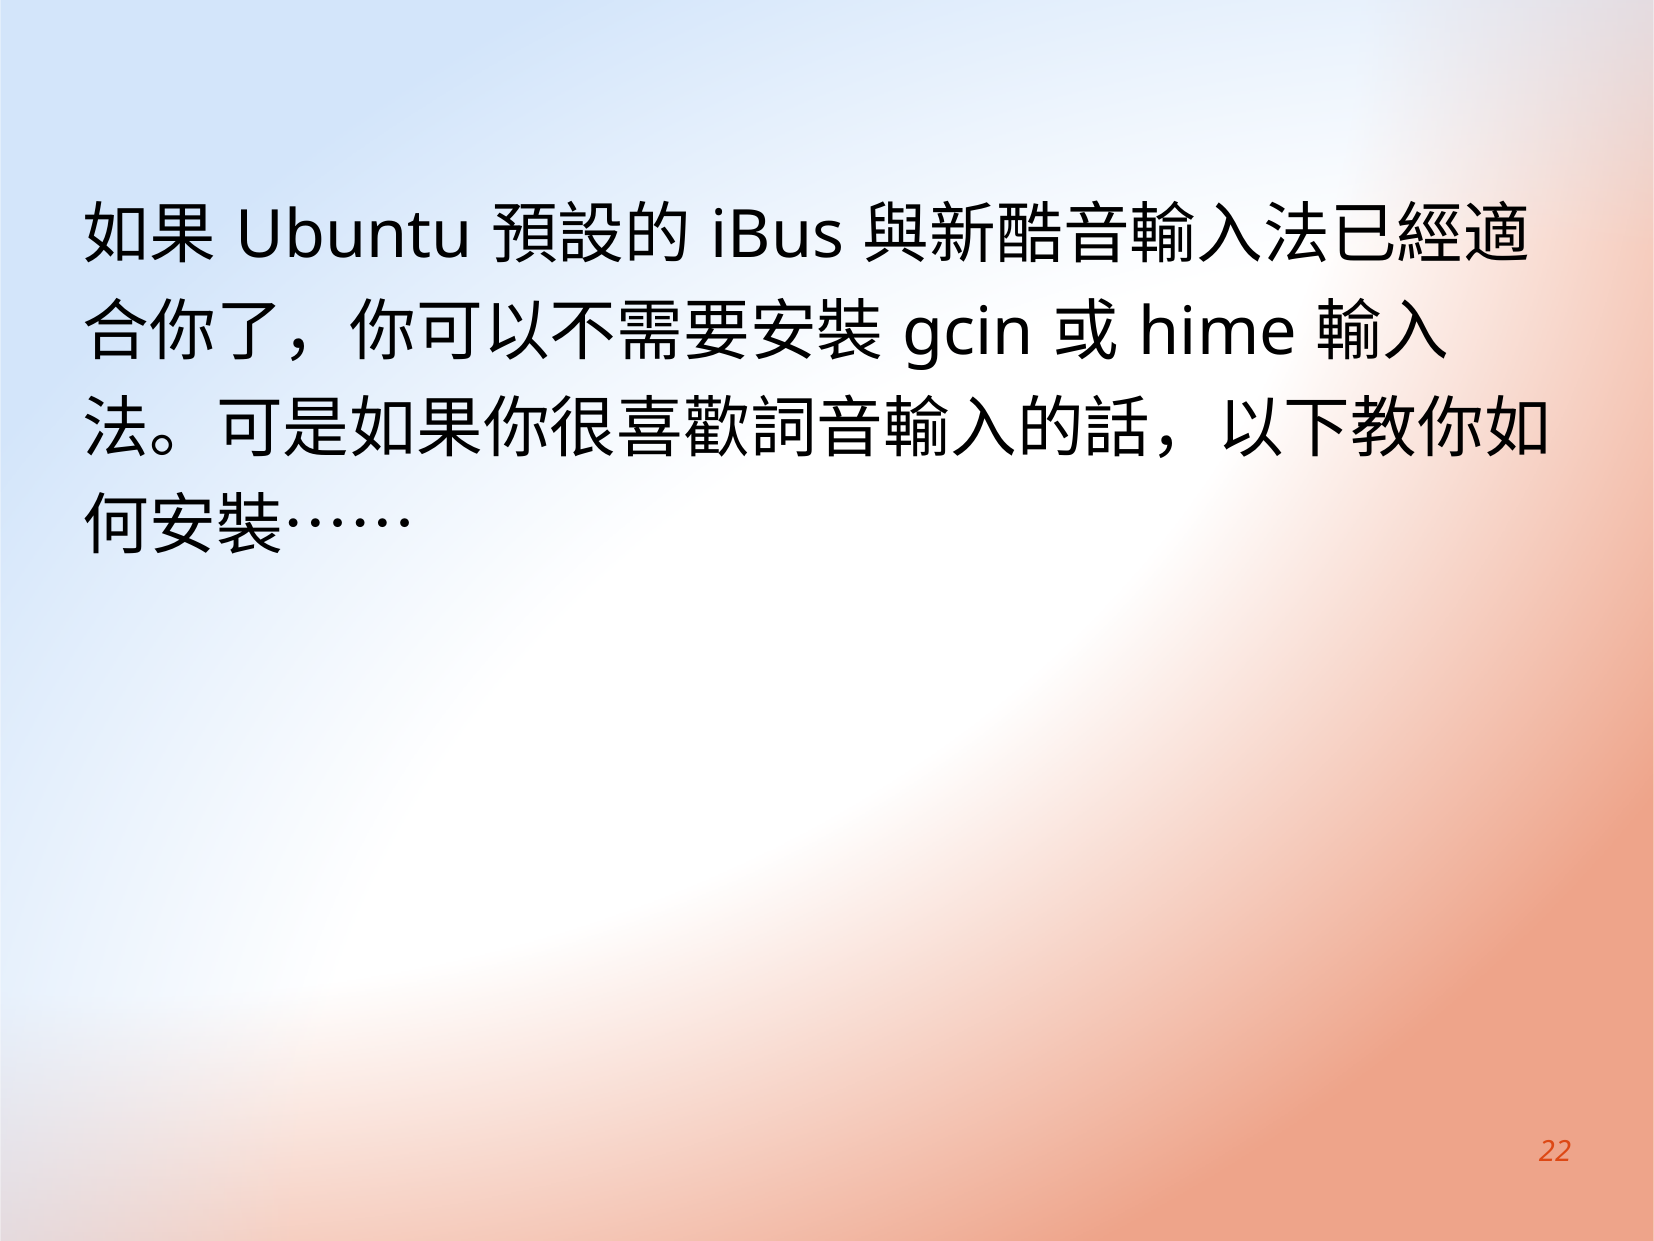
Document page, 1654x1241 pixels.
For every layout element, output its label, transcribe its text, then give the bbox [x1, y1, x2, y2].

list 如果Ubuntu預設的iBus與新酷音輸入法已經適合你了，你可以不需要安裝gcin或hime輸入法。可是如果你很喜歡詞音輸入的話，以下教你如何安裝…… [82, 180, 1571, 1201]
picture [0, 0, 1654, 1241]
